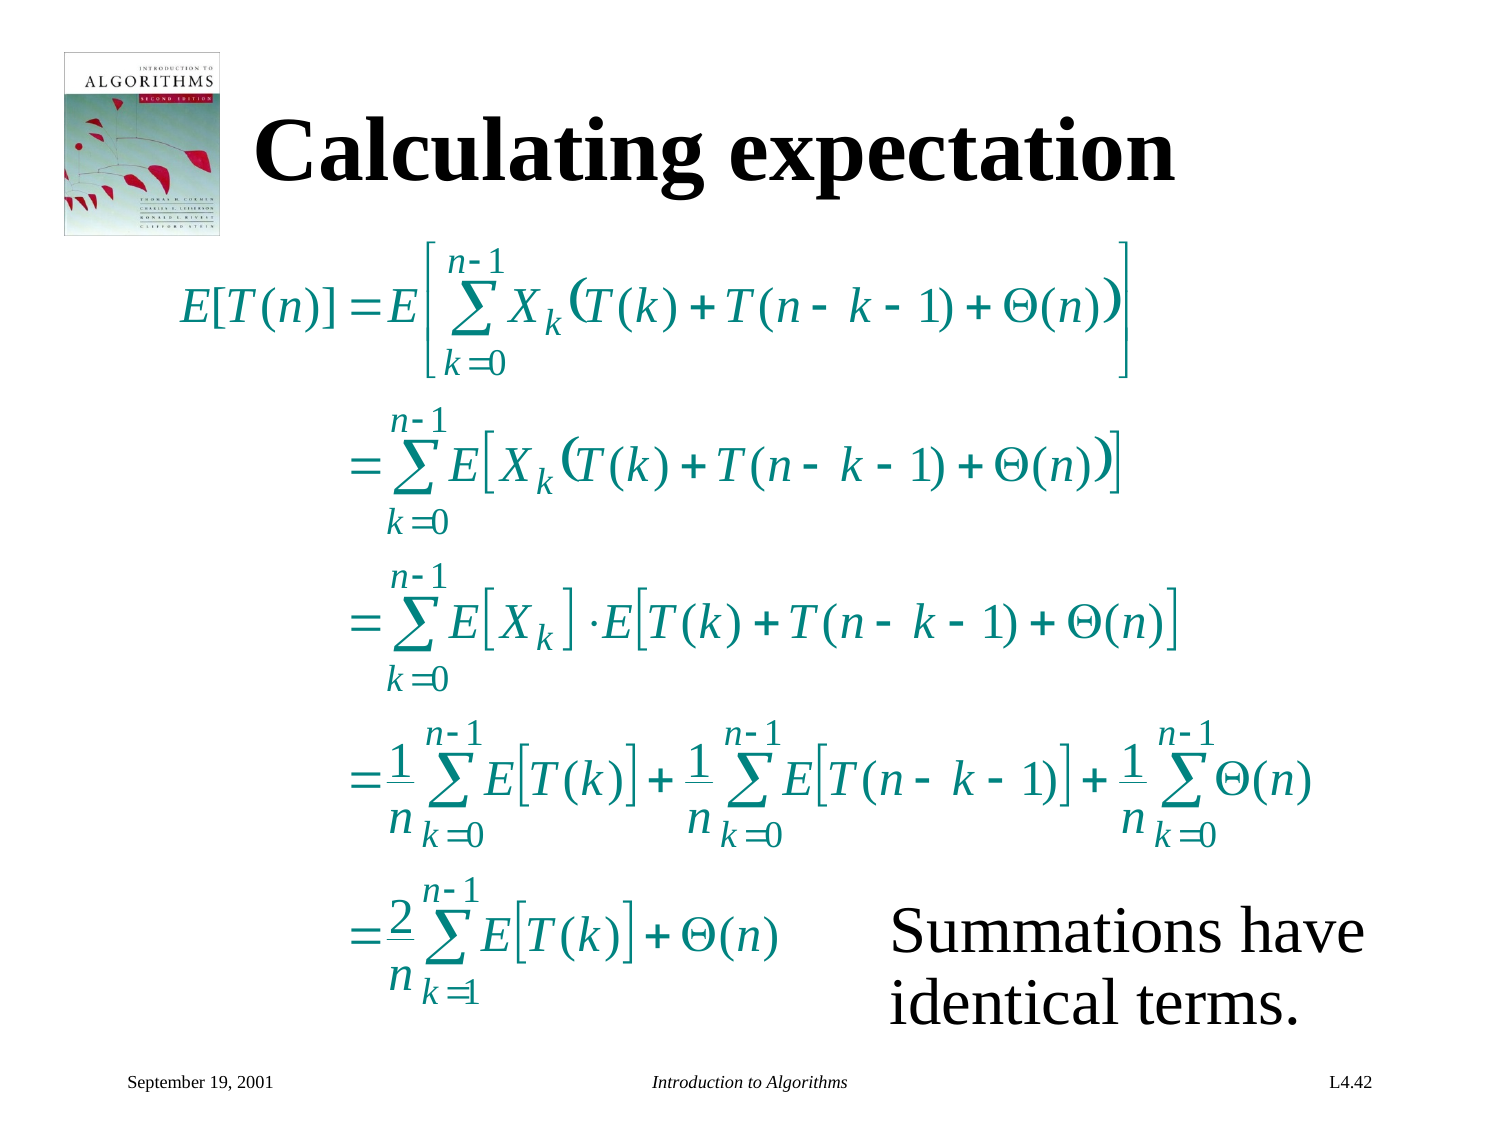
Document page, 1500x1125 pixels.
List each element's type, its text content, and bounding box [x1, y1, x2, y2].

text_box L4.<number> [1074, 1062, 1388, 1101]
title Calculating expectation [237, 49, 1475, 238]
picture [64, 52, 220, 236]
text_box September 19, 2001 [112, 1062, 426, 1101]
text_box Summations have identical terms. [875, 887, 1388, 1047]
text_box Introduction to Algorithms [512, 1062, 988, 1101]
chart [174, 237, 1315, 1009]
